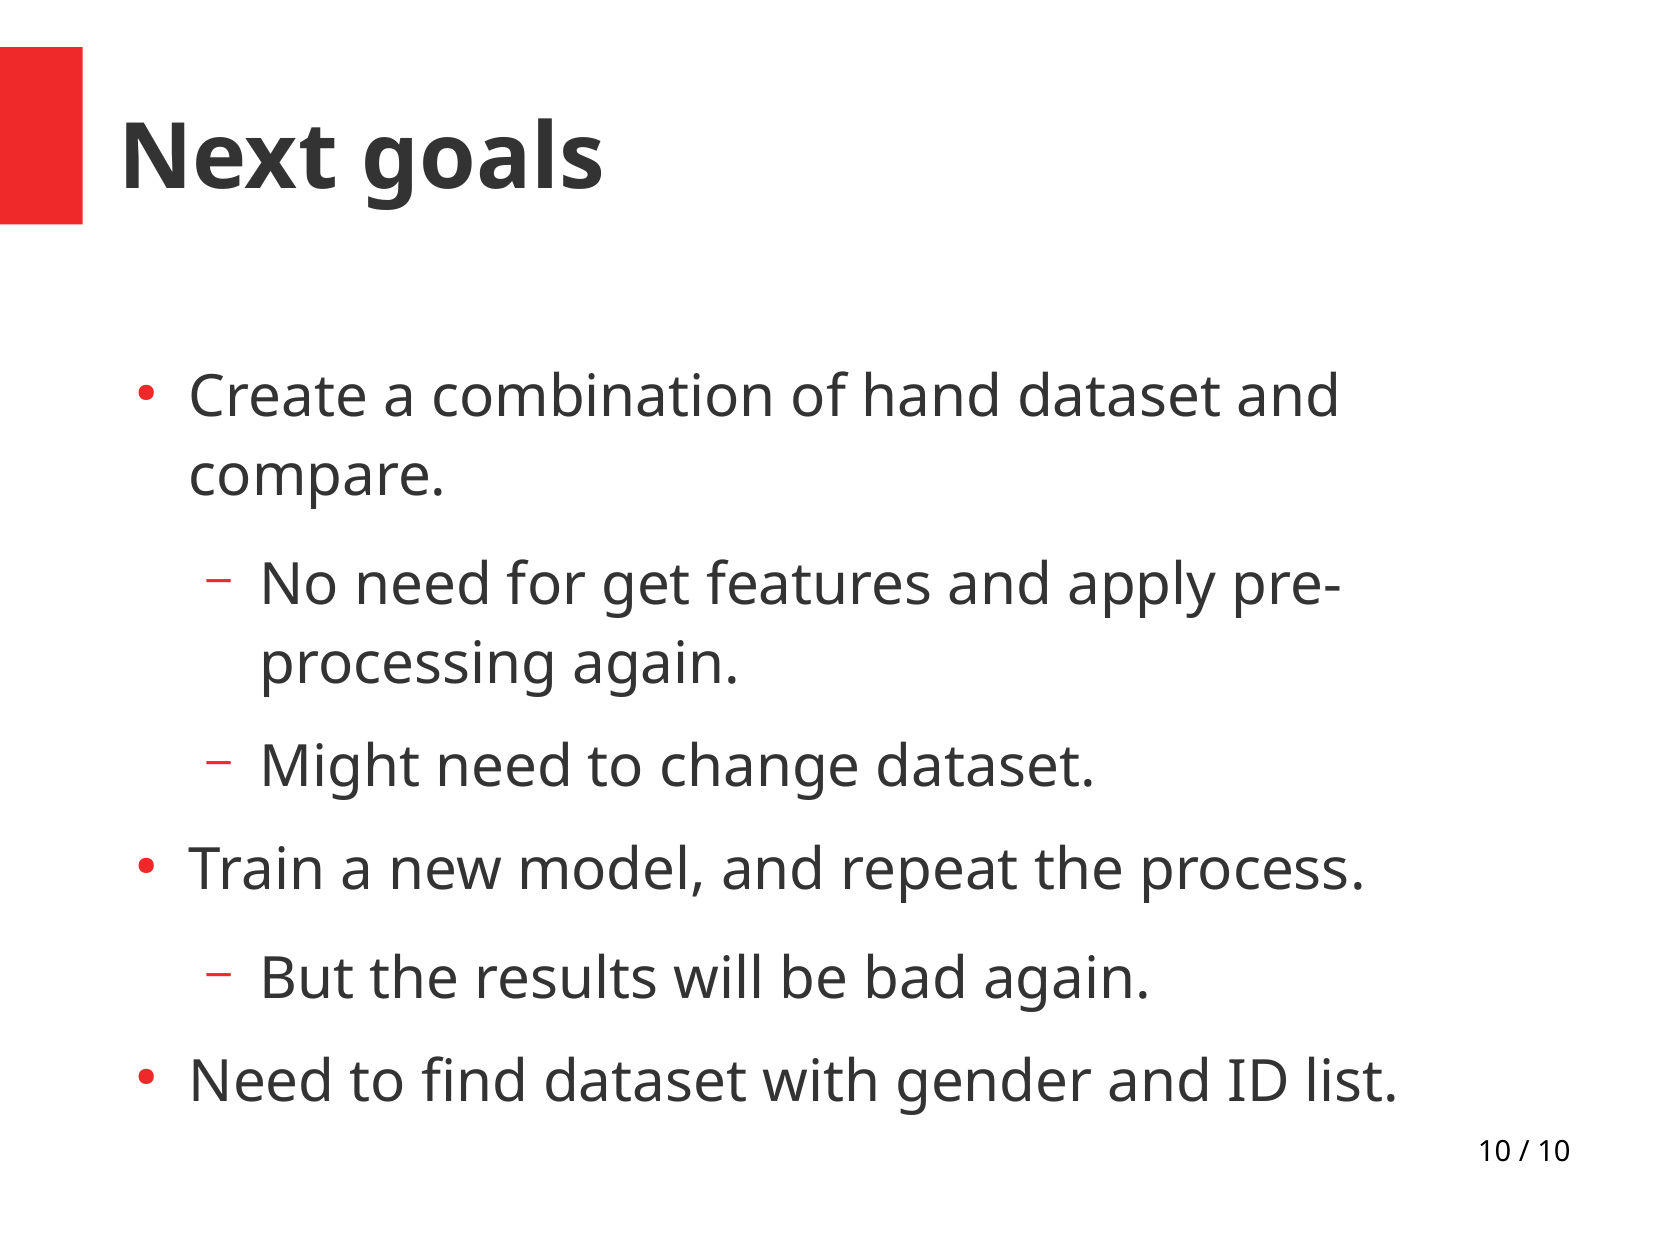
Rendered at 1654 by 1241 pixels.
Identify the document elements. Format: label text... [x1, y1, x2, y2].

list Create a combination of hand dataset and compare. No need for get features and apply pre- processing again. Might need to change dataset. Train a new model, and repeat the process. But the results will be bad again. Need to find dataset with gender and ID list. [118, 354, 1536, 1074]
title Next goals [118, 49, 1571, 257]
